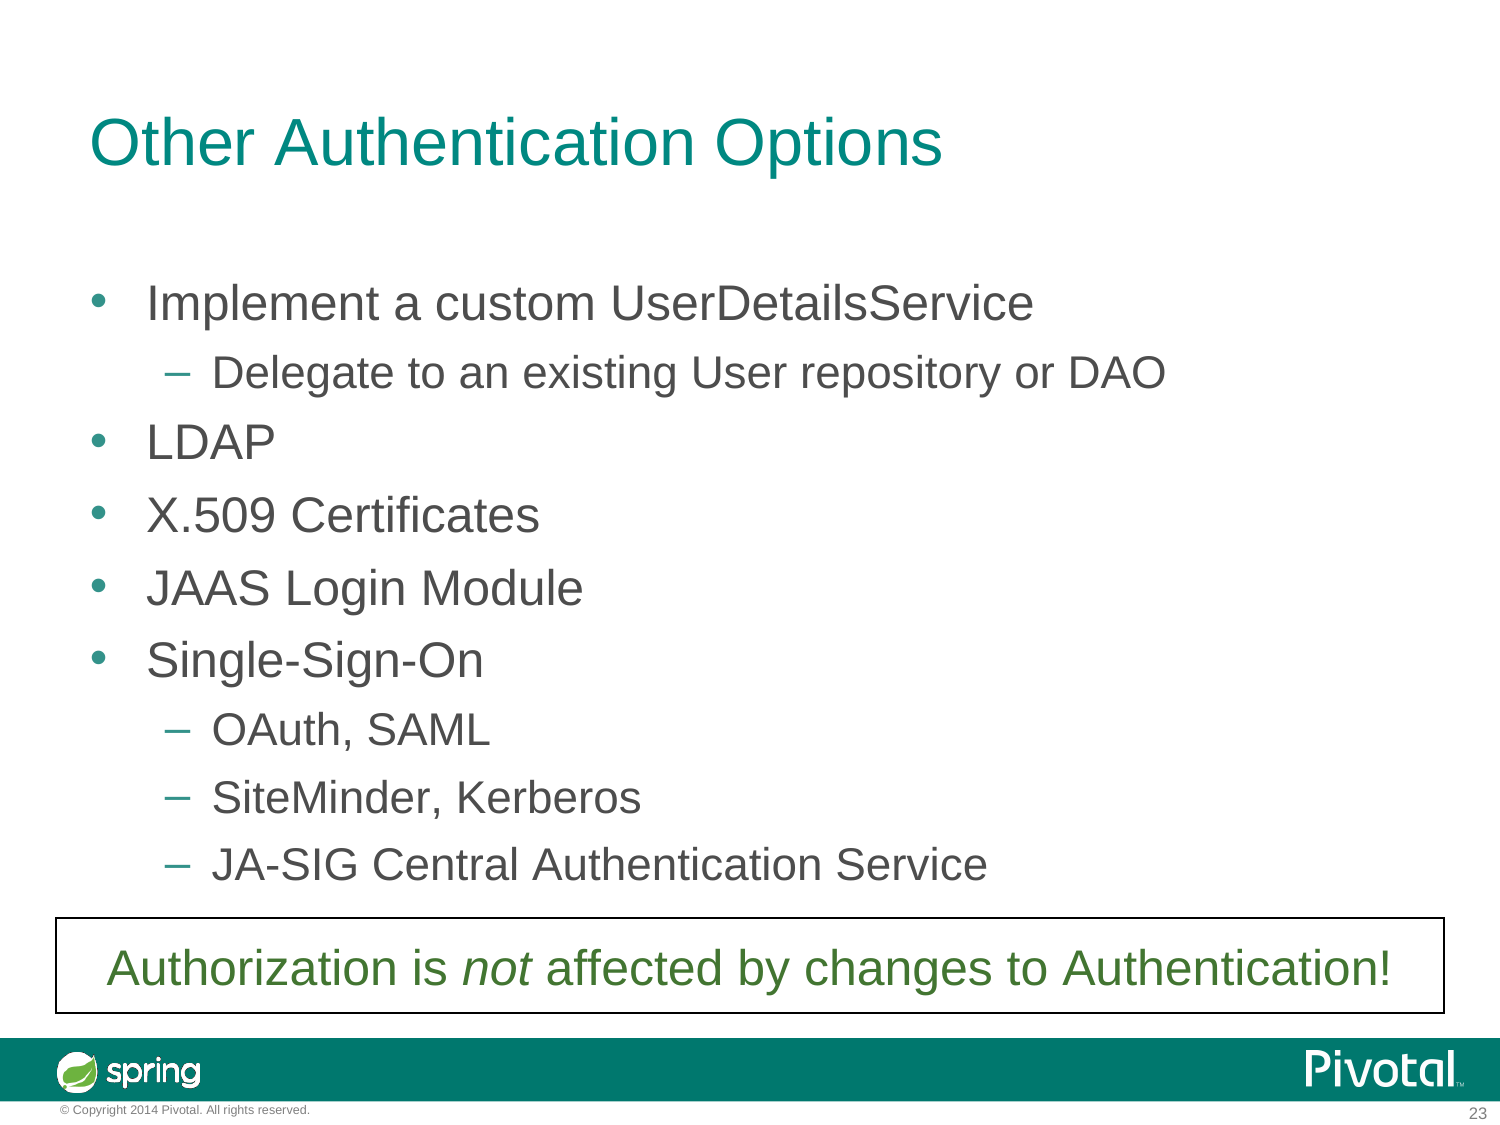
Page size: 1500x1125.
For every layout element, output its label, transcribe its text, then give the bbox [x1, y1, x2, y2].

text_box Authorization is not affected by changes to Authentication! [56, 917, 1444, 1013]
picture [32, 1041, 210, 1103]
picture [1306, 1050, 1464, 1087]
list Implement a custom UserDetailsService Delegate to an existing User repository or DAO LDAP X.509 Certificates JAAS Login Module Single-Sign-On OAuth, SAML SiteMinder, Kerberos JA-SIG Central Authentication Service [75, 262, 1426, 917]
title Other Authentication Options [75, 91, 1426, 187]
